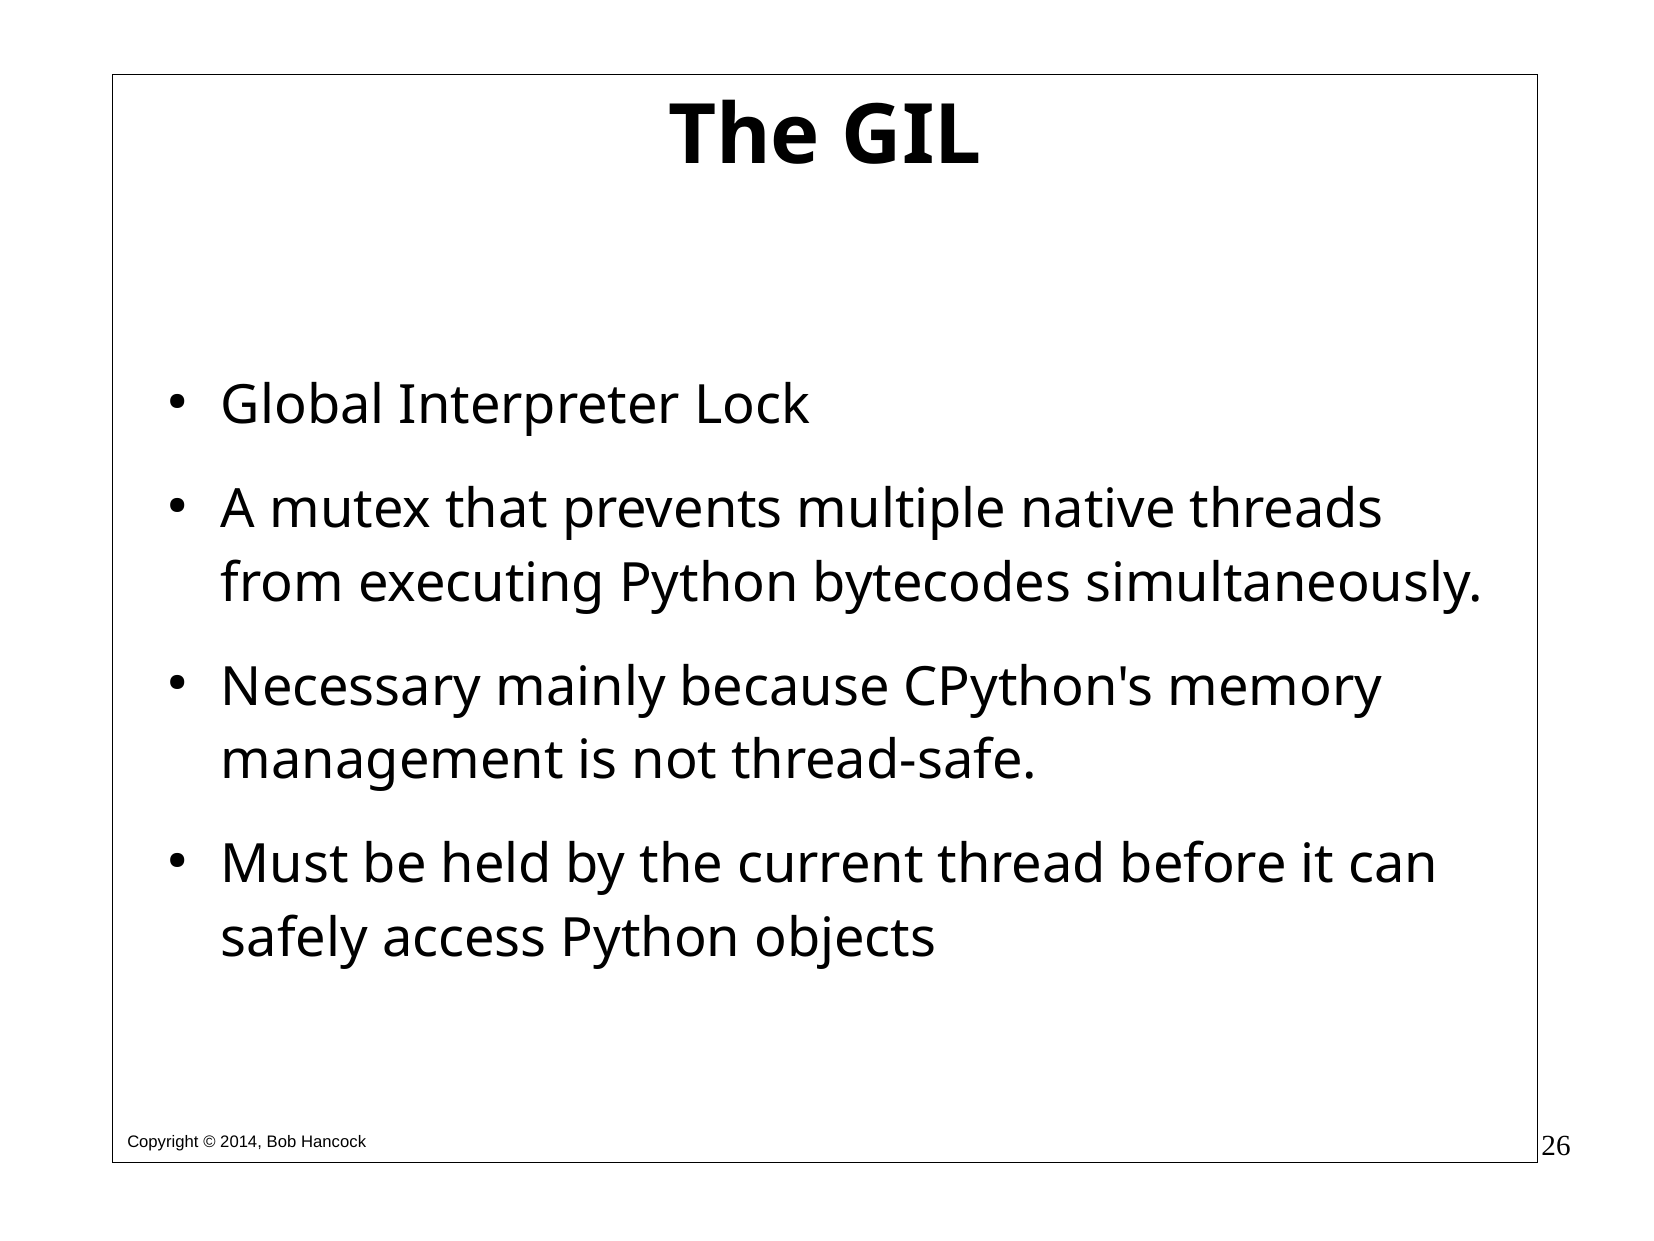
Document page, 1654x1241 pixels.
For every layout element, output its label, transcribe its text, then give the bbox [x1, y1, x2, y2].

text_box Copyright © 2014, Bob Hancock [112, 1125, 382, 1159]
list Global Interpreter Lock A mutex that prevents multiple native threads from executing Python bytecodes simultaneously. Necessary mainly because CPython's memory management is not thread-safe. Must be held by the current thread before it can safely access Python objects [150, 262, 1501, 1126]
title The GIL [112, 75, 1538, 188]
